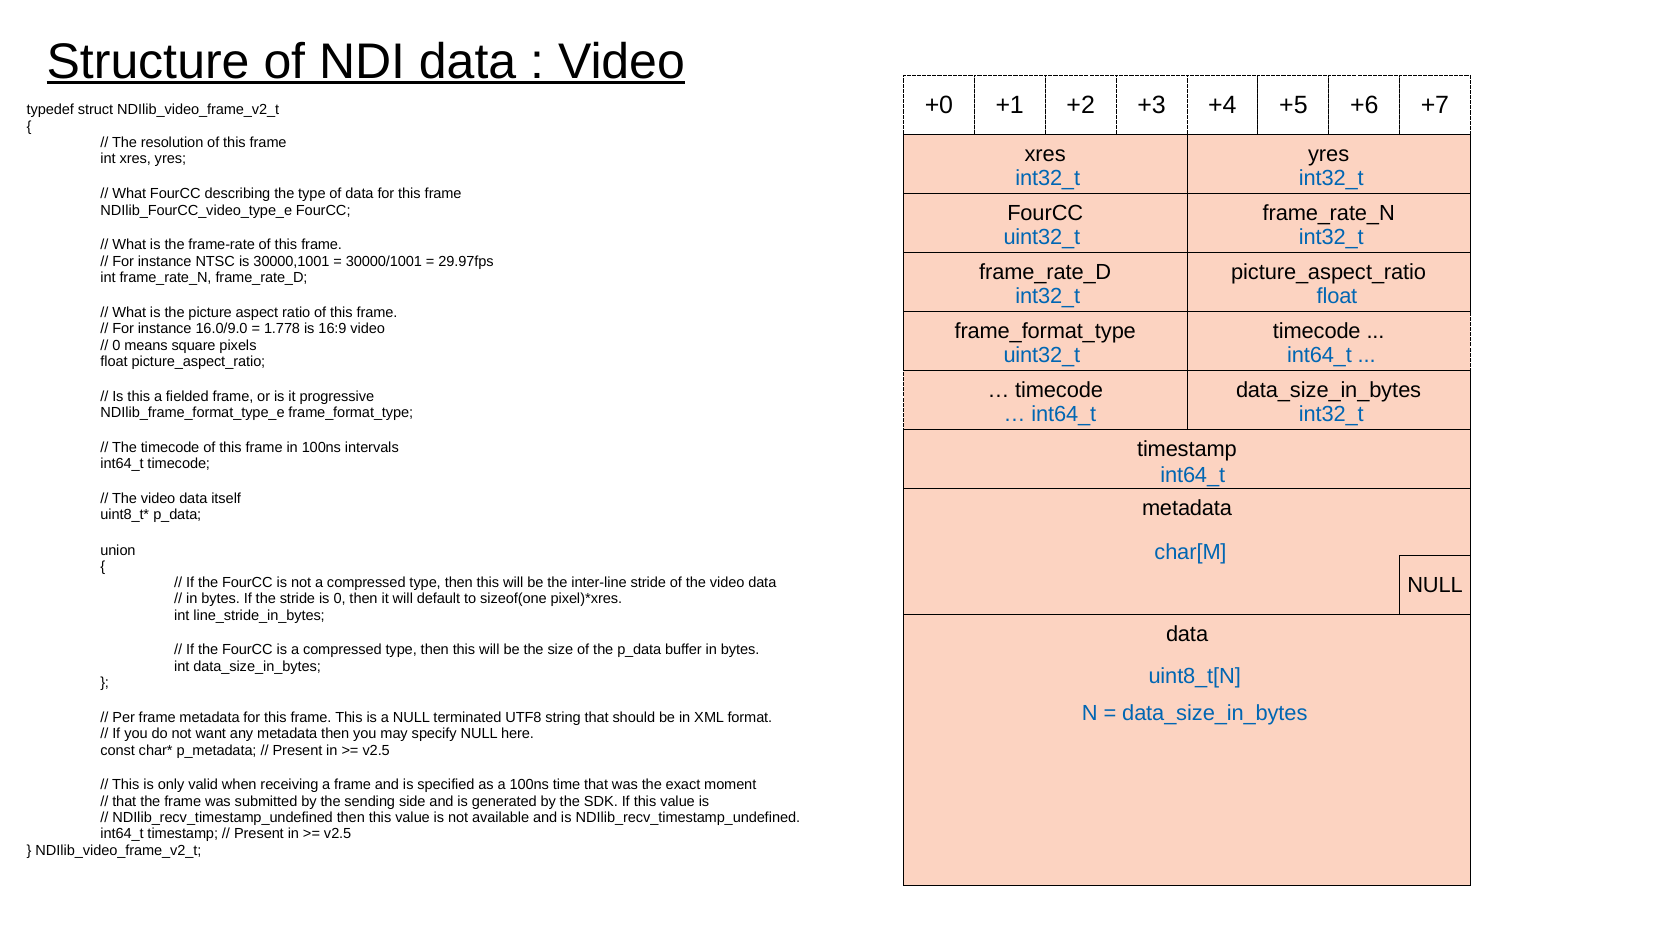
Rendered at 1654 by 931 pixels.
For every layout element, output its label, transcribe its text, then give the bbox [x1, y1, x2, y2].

text_box int64_t [1145, 453, 1252, 488]
text_box timestamp [903, 429, 1471, 488]
text_box +4 [1187, 75, 1257, 134]
text_box uint32_t [988, 216, 1108, 252]
text_box frame_rate_N [1187, 193, 1471, 252]
text_box data [903, 614, 1471, 886]
text_box int32_t [1284, 158, 1403, 193]
text_box … int64_t [988, 394, 1112, 434]
text_box … timecode [903, 371, 1187, 429]
text_box int32_t [1284, 394, 1403, 434]
text_box +7 [1399, 75, 1471, 134]
text_box +3 [1116, 75, 1187, 134]
text_box xres [903, 134, 1187, 193]
text_box +2 [1045, 75, 1116, 134]
text_box yres [1187, 134, 1471, 193]
text_box int32_t [1000, 157, 1120, 193]
text_box int32_t [1000, 276, 1120, 311]
text_box FourCC [903, 193, 1187, 252]
text_box NULL [1399, 555, 1471, 614]
text_box frame_format_type [903, 311, 1188, 371]
text_box timecode ... [1188, 312, 1471, 370]
text_box N = data_size_in_bytes [1067, 690, 1323, 734]
text_box typedef struct NDIlib_video_frame_v2_t { // The resolution of this frame int xres, yres; // What FourCC describing the type of data for this frame NDIlib_FourCC_video_type_e FourCC; // What is the frame-rate of this frame. // For instance NTSC is 30000,1001 = 30000/1001 = 29.97fps int frame_rate_N, frame_rate_D; // What is the picture aspect ratio of this frame. // For instance 16.0/9.0 = 1.778 is 16:9 video // 0 means square pixels float picture_aspect_ratio; // Is this a fielded frame, or is it progressive NDIlib_frame_format_type_e frame_format_type; // The timecode of this frame in 100ns intervals int64_t timecode; // The video data itself uint8_t* p_data; union { // If the FourCC is not a compressed type, then this will be the inter-line stride of the video data // in bytes. If the stride is 0, then it will default to sizeof(one pixel)*xres. int line_stride_in_bytes; // If the FourCC is a compressed type, then this will be the size of the p_data buffer in bytes. int data_size_in_bytes; }; // Per frame metadata for this frame. This is a NULL terminated UTF8 string that should be in XML format. // If you do not want any metadata then you may specify NULL here. const char* p_metadata; // Present in >= v2.5 // This is only valid when receiving a frame and is specified as a 100ns time that was the exact moment // that the frame was submitted by the sending side and is generated by the SDK. If this value is // NDIlib_recv_timestamp_undefined then this value is not available and is NDIlib_recv_timestamp_undefined. int64_t timestamp; // Present in >= v2.5 } NDIlib_video_frame_v2_t; [11, 94, 816, 921]
text_box +0 [903, 75, 974, 134]
text_box int32_t [1284, 216, 1403, 252]
text_box frame_rate_D [903, 252, 1187, 311]
text_box +1 [974, 75, 1045, 134]
text_box +5 [1257, 75, 1328, 134]
text_box metadata [903, 488, 1471, 614]
text_box char[M] [1139, 530, 1247, 573]
text_box data_size_in_bytes [1187, 370, 1471, 430]
text_box float [1301, 276, 1421, 316]
text_box uint8_t[N] [1133, 654, 1256, 690]
text_box Structure of NDI data : Video [31, 25, 701, 97]
text_box +6 [1328, 75, 1399, 134]
text_box picture_aspect_ratio [1187, 252, 1471, 312]
text_box uint32_t [988, 335, 1108, 375]
text_box int64_t ... [1272, 335, 1391, 370]
